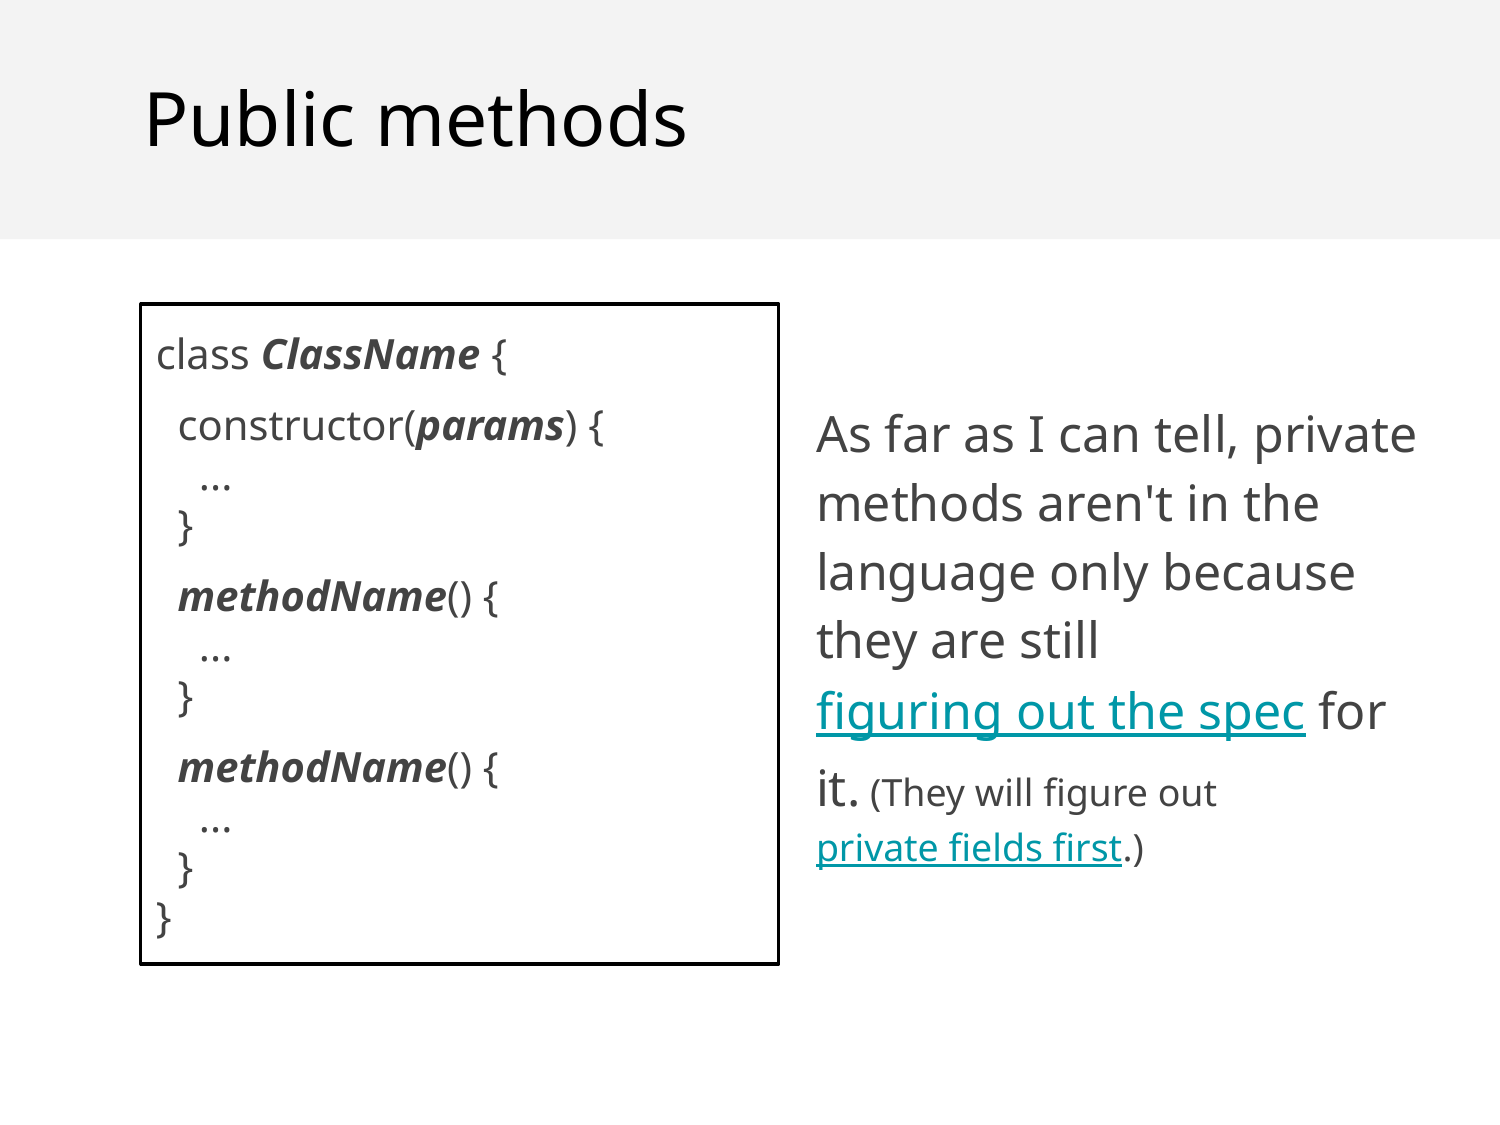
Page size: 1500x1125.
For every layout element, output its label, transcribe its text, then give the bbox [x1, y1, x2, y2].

title Public methods [128, 56, 1372, 183]
text_box class ClassName { constructor(params) { ... } methodName() { ... } methodName() { ... } } [140, 303, 779, 965]
list As far as I can tell, private methods aren't in the language only because they are still figuring out the spec for it. (They will figure out private fields first.) [801, 304, 1459, 965]
